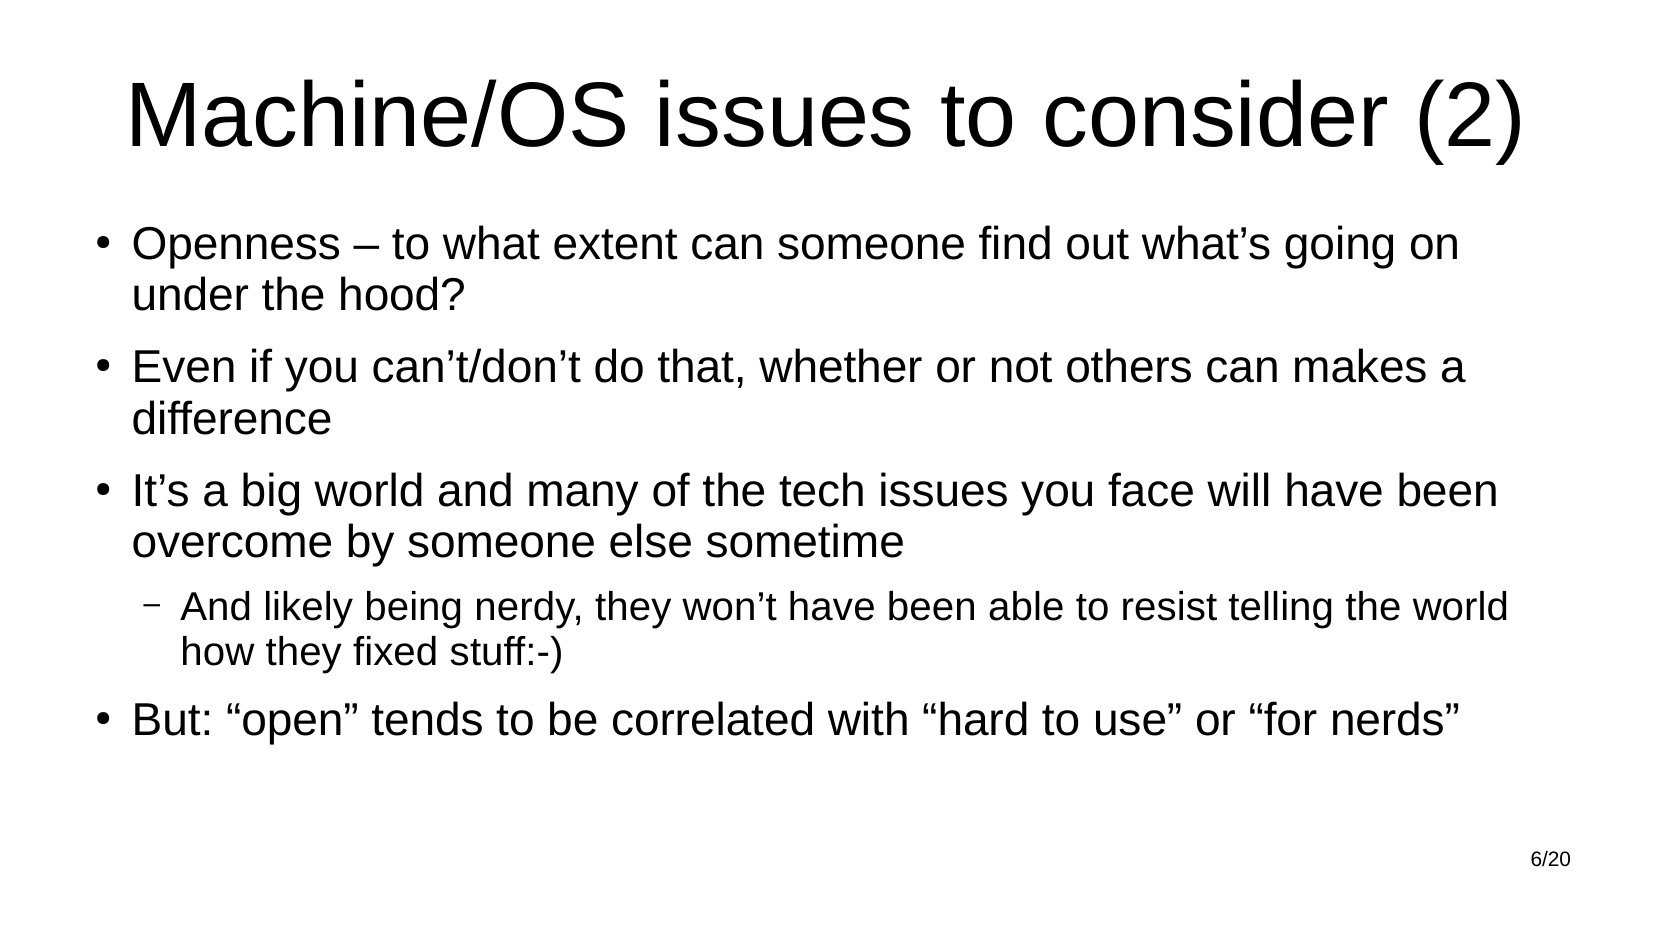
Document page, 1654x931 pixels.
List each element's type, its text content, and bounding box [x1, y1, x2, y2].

list Openness – to what extent can someone find out what’s going on under the hood? Even if you can’t/don’t do that, whether or not others can makes a difference It’s a big world and many of the tech issues you face will have been overcome by someone else sometime And likely being nerdy, they won’t have been able to resist telling the world how they fixed stuff:-) But: “open” tends to be correlated with “hard to use” or “for nerds” [82, 217, 1571, 758]
title Machine/OS issues to consider (2) [82, 37, 1571, 193]
